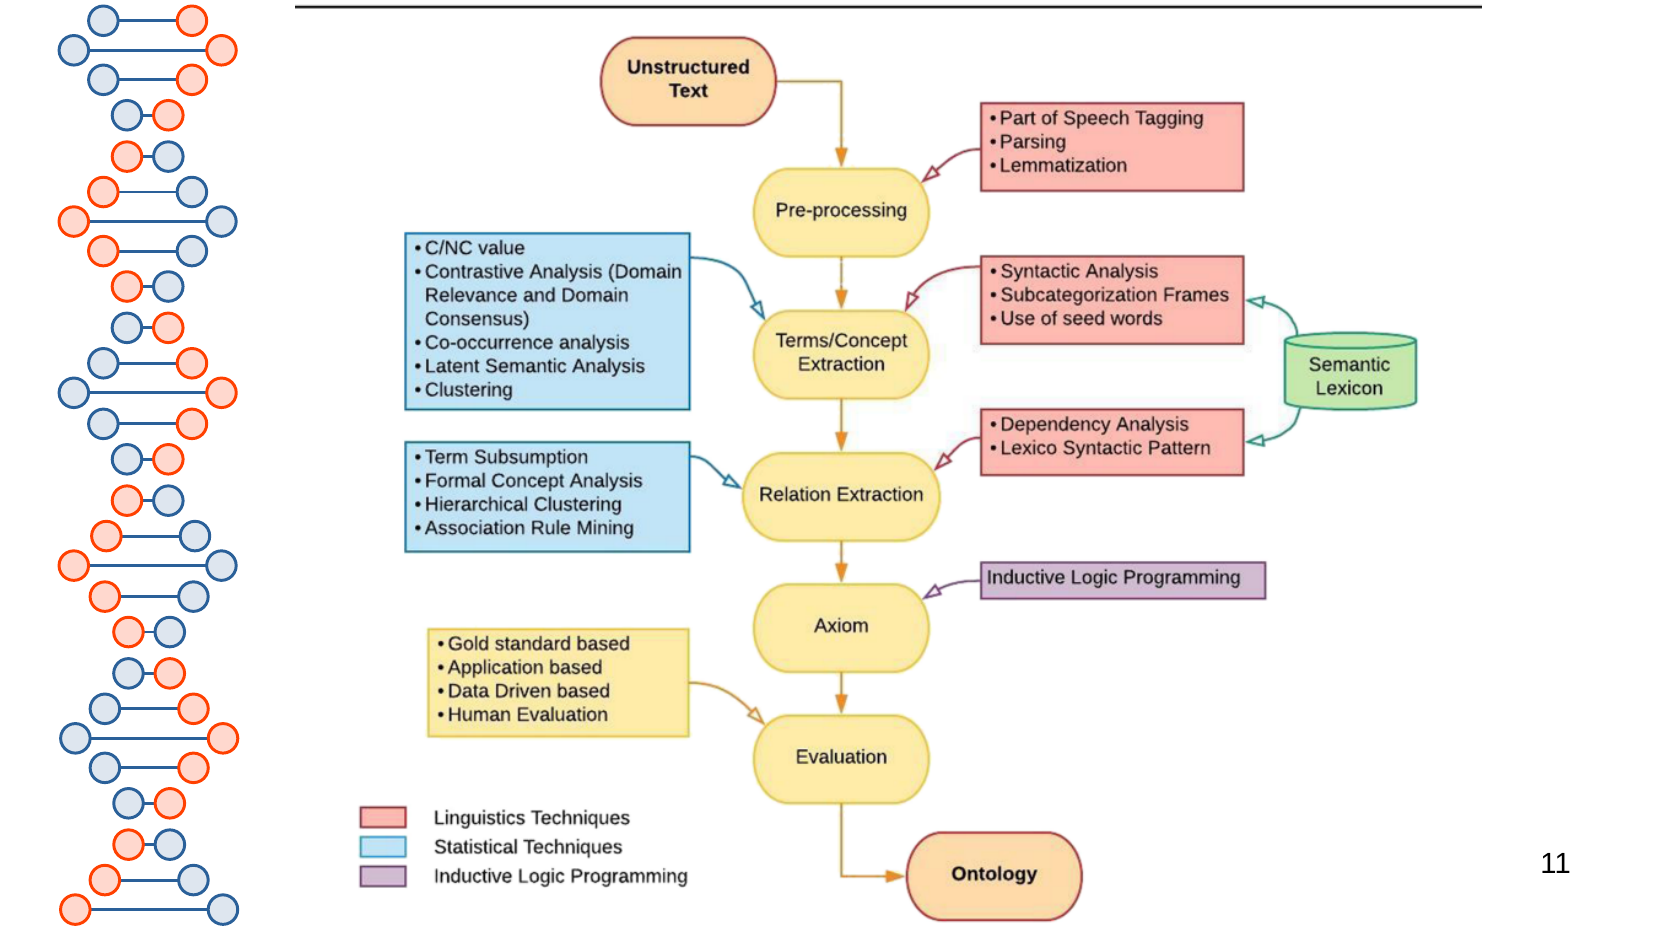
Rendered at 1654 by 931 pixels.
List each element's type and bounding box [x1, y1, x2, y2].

picture [295, 0, 1482, 931]
